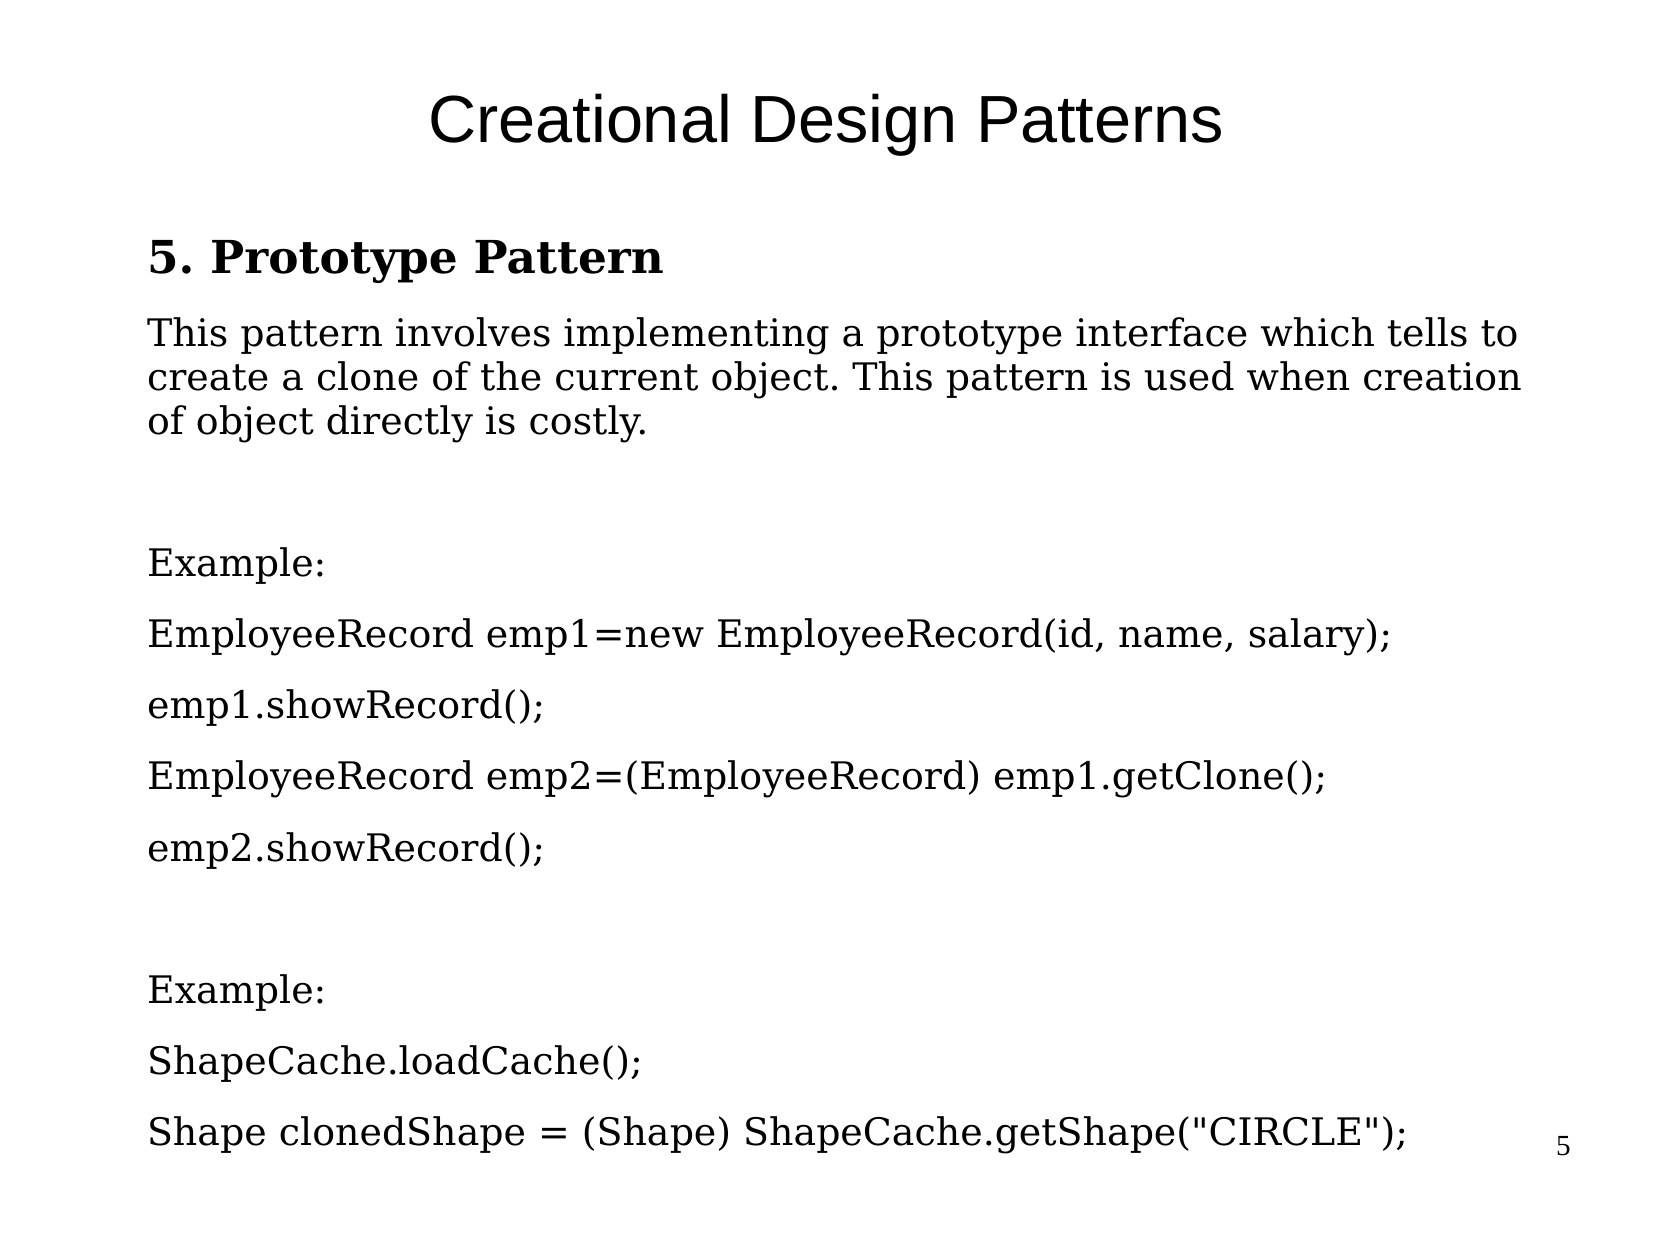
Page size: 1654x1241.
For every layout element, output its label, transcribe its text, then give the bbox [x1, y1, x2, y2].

list 5. Prototype Pattern This pattern involves implementing a prototype interface which tells to create a clone of the current object. This pattern is used when creation of object directly is costly. Example: EmployeeRecord emp1=new EmployeeRecord(id, name, salary); emp1.showRecord(); EmployeeRecord emp2=(EmployeeRecord) emp1.getClone(); emp2.showRecord(); Example: ShapeCache.loadCache(); Shape clonedShape = (Shape) ShapeCache.getShape("CIRCLE"); [82, 230, 1571, 1164]
title Creational Design Patterns [82, 49, 1571, 189]
